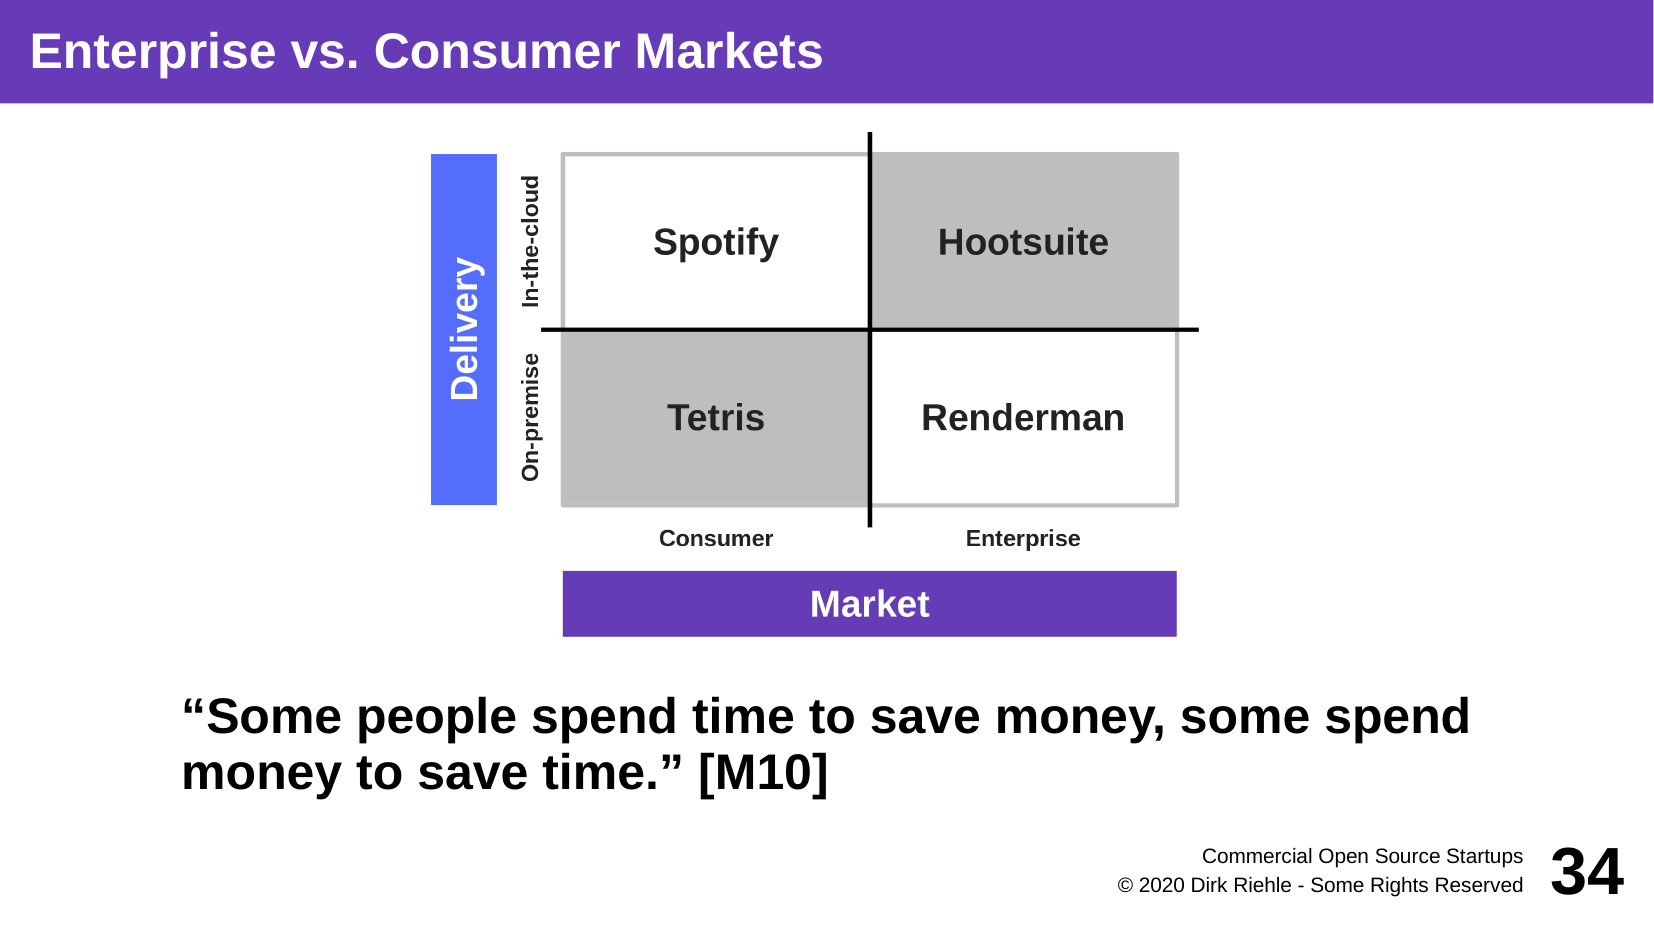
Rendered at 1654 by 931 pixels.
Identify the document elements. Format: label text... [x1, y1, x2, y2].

picture [431, 132, 1199, 637]
subtitle “Some people spend time to save money, some spend money to save time.” [M10] [29, 132, 1625, 813]
title Enterprise vs. Consumer Markets [0, 0, 1654, 104]
